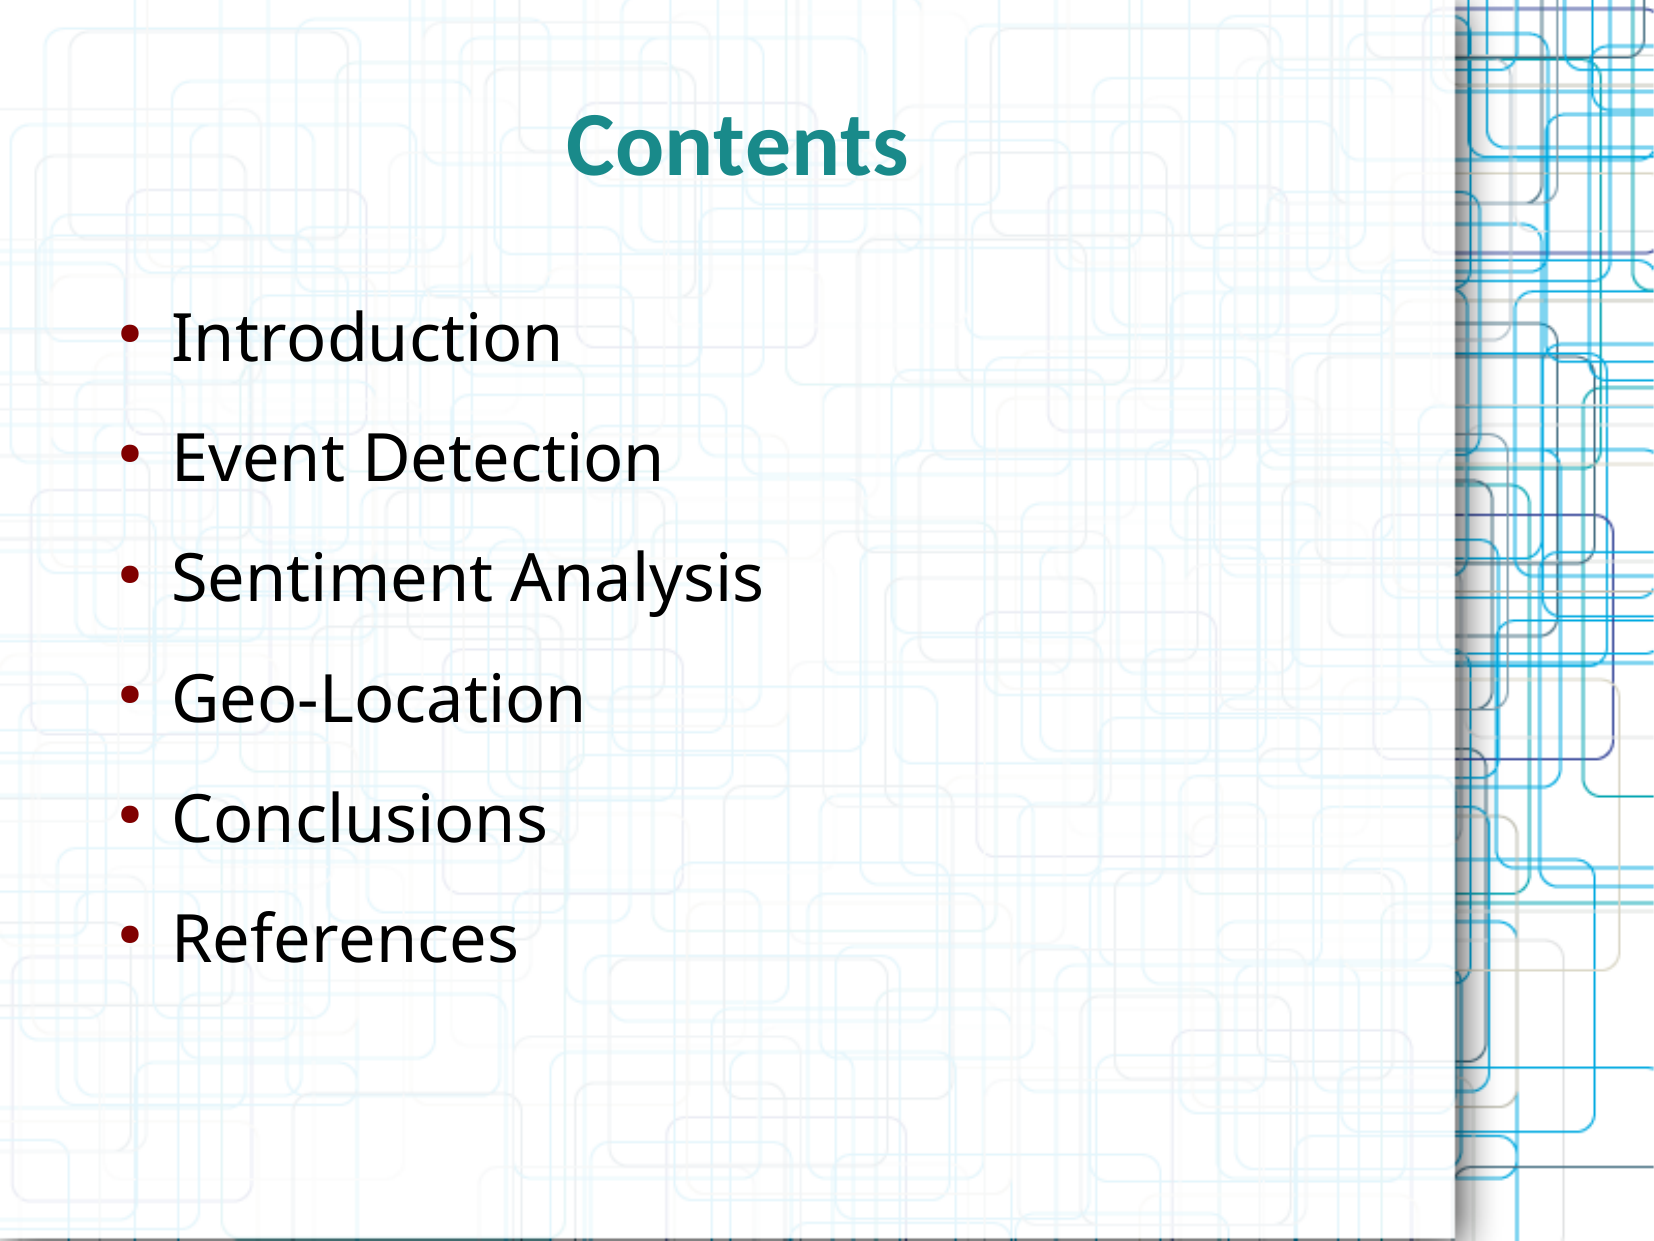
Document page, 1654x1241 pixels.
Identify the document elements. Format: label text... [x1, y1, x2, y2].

list Introduction Event Detection Sentiment Analysis Geo-Location Conclusions References [82, 290, 1418, 1010]
picture [0, 0, 1654, 1241]
title Contents [59, 49, 1418, 257]
